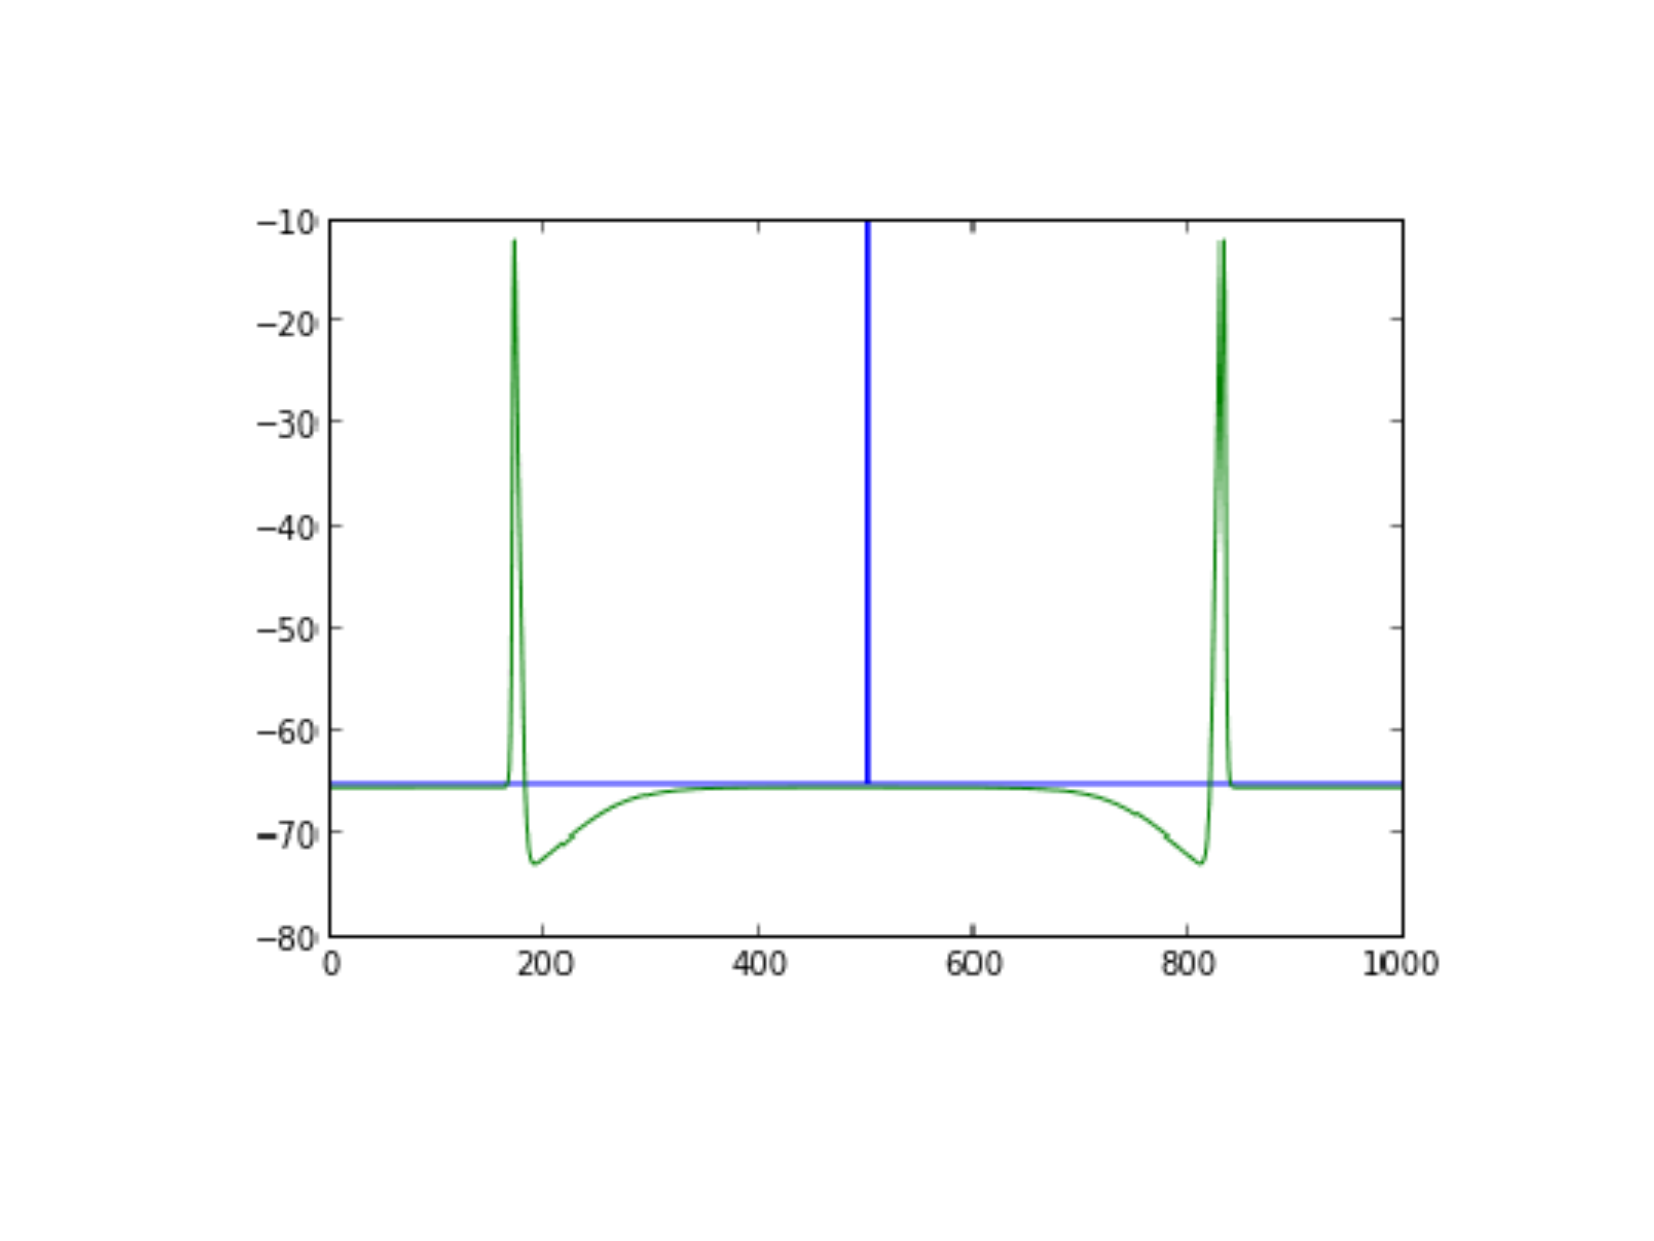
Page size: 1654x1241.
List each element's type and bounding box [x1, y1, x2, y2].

picture [209, 158, 1492, 1035]
